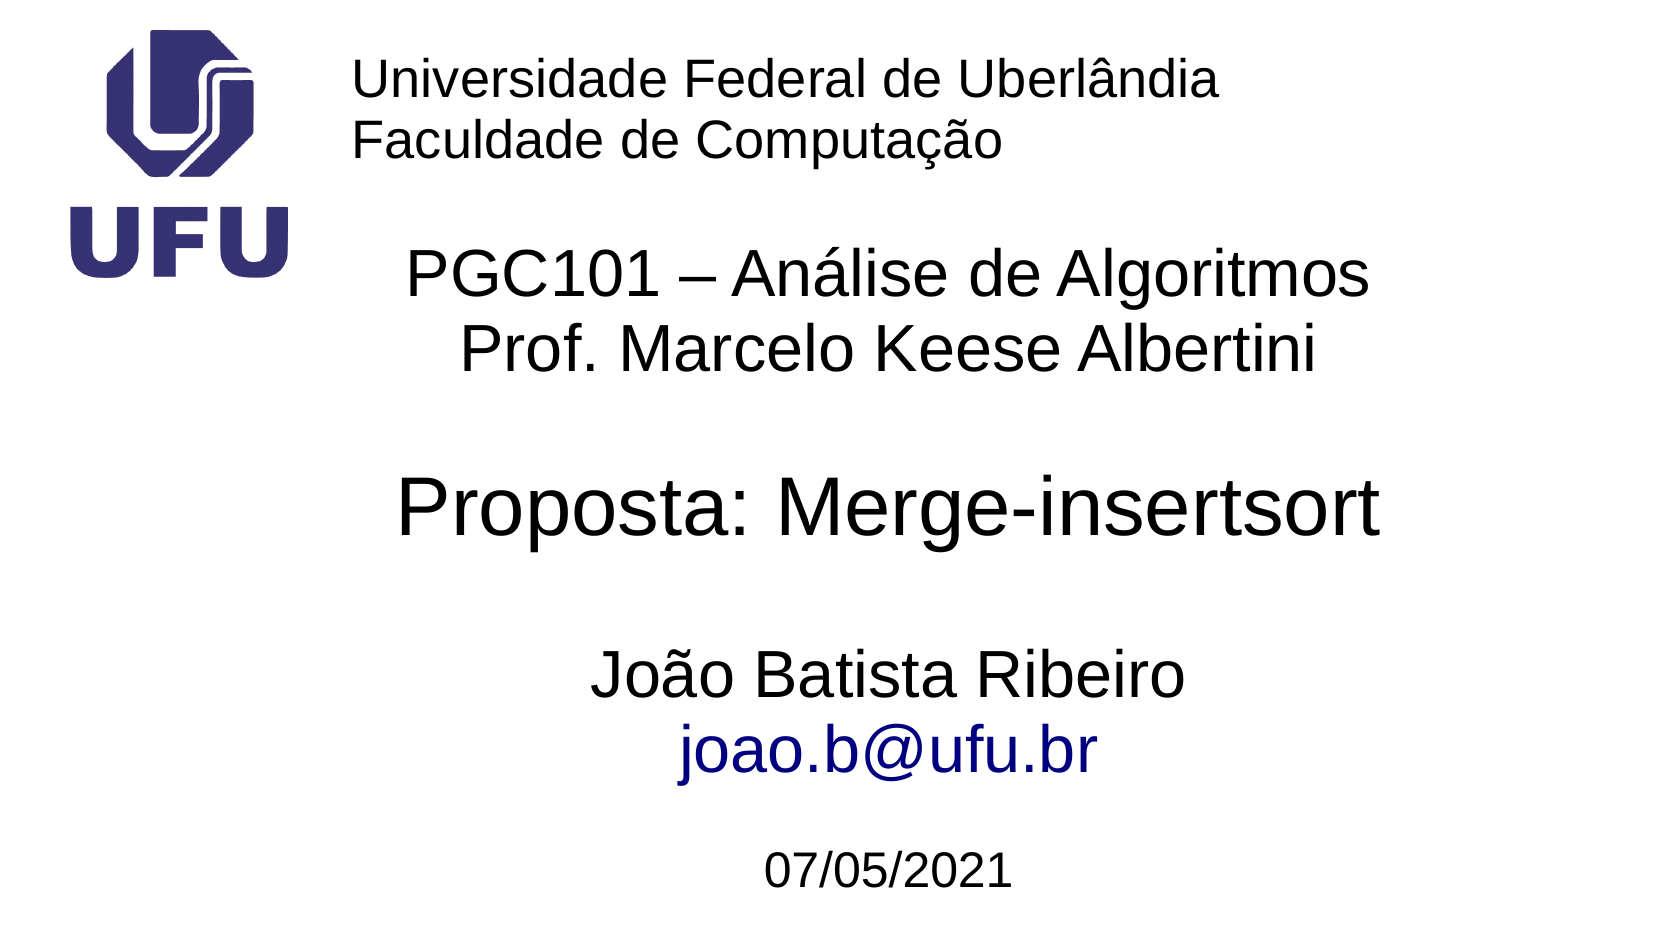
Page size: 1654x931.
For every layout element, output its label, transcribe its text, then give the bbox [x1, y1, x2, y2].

text_box Universidade Federal de Uberlândia Faculdade de Computação [336, 41, 1436, 218]
subtitle PGC101 – Análise de Algoritmos Prof. Marcelo Keese Albertini Proposta: Merge-insertsort João Batista Ribeiro joao.b@ufu.br 07/05/2021 [295, 236, 1483, 899]
picture [70, 30, 288, 278]
